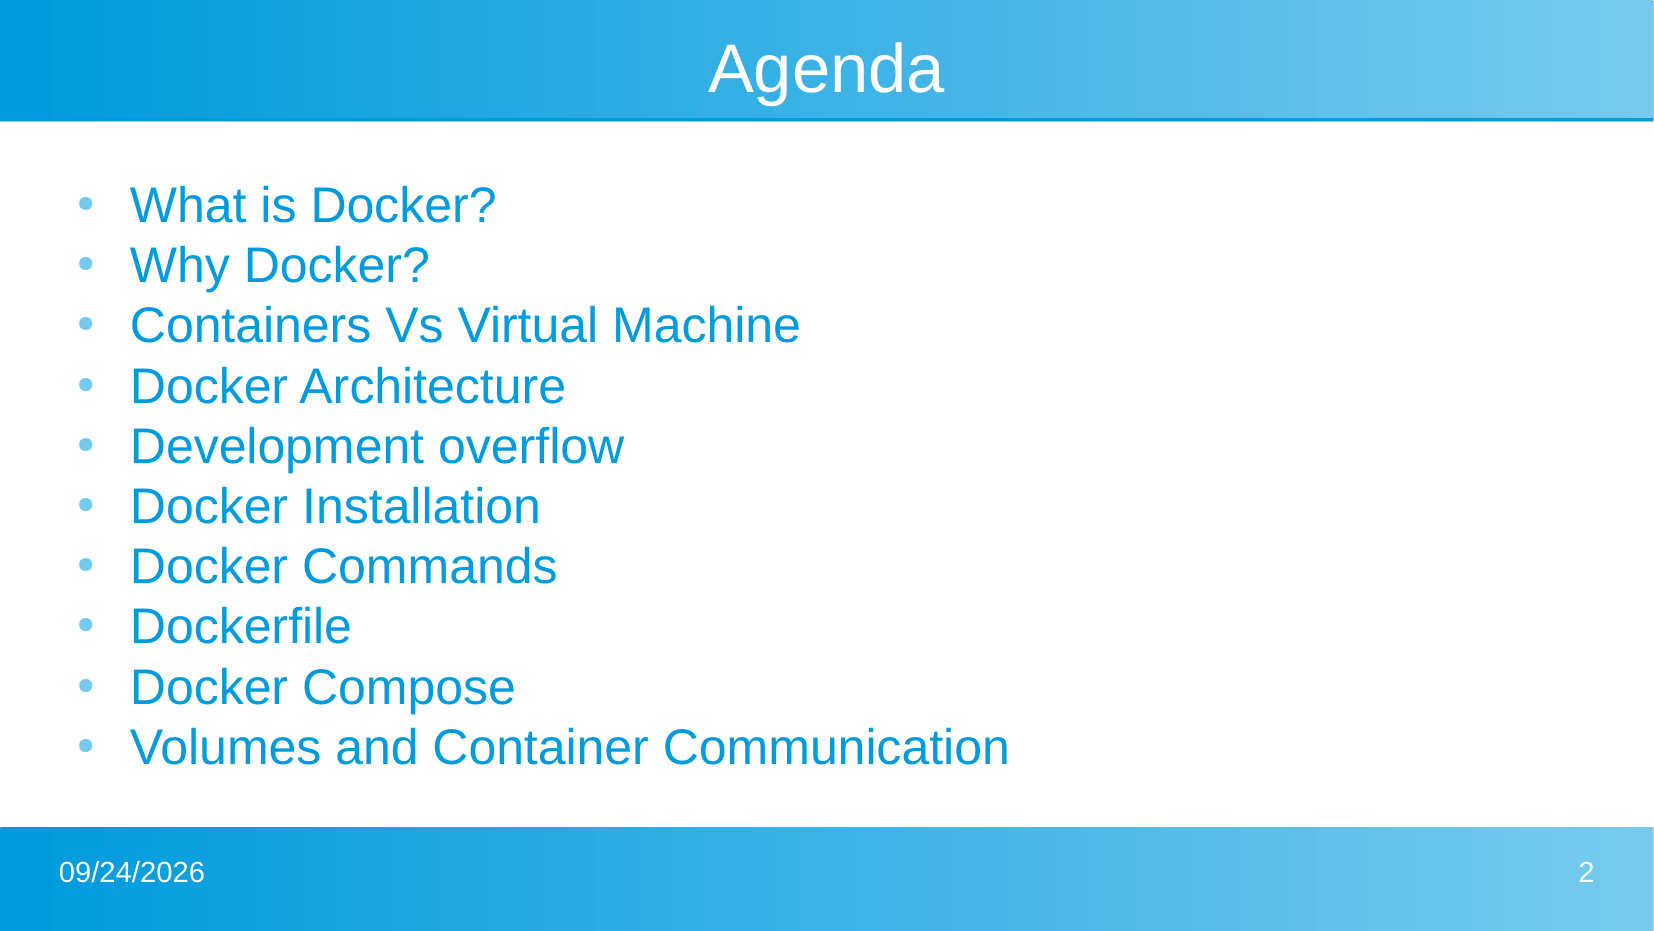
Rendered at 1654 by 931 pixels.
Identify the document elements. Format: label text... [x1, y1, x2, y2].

title Agenda [59, 29, 1595, 108]
list What is Docker? Why Docker? Containers Vs Virtual Machine Docker Architecture Development overflow Docker Installation Docker Commands Dockerfile Docker Compose Volumes and Container Communication [59, 177, 1595, 768]
